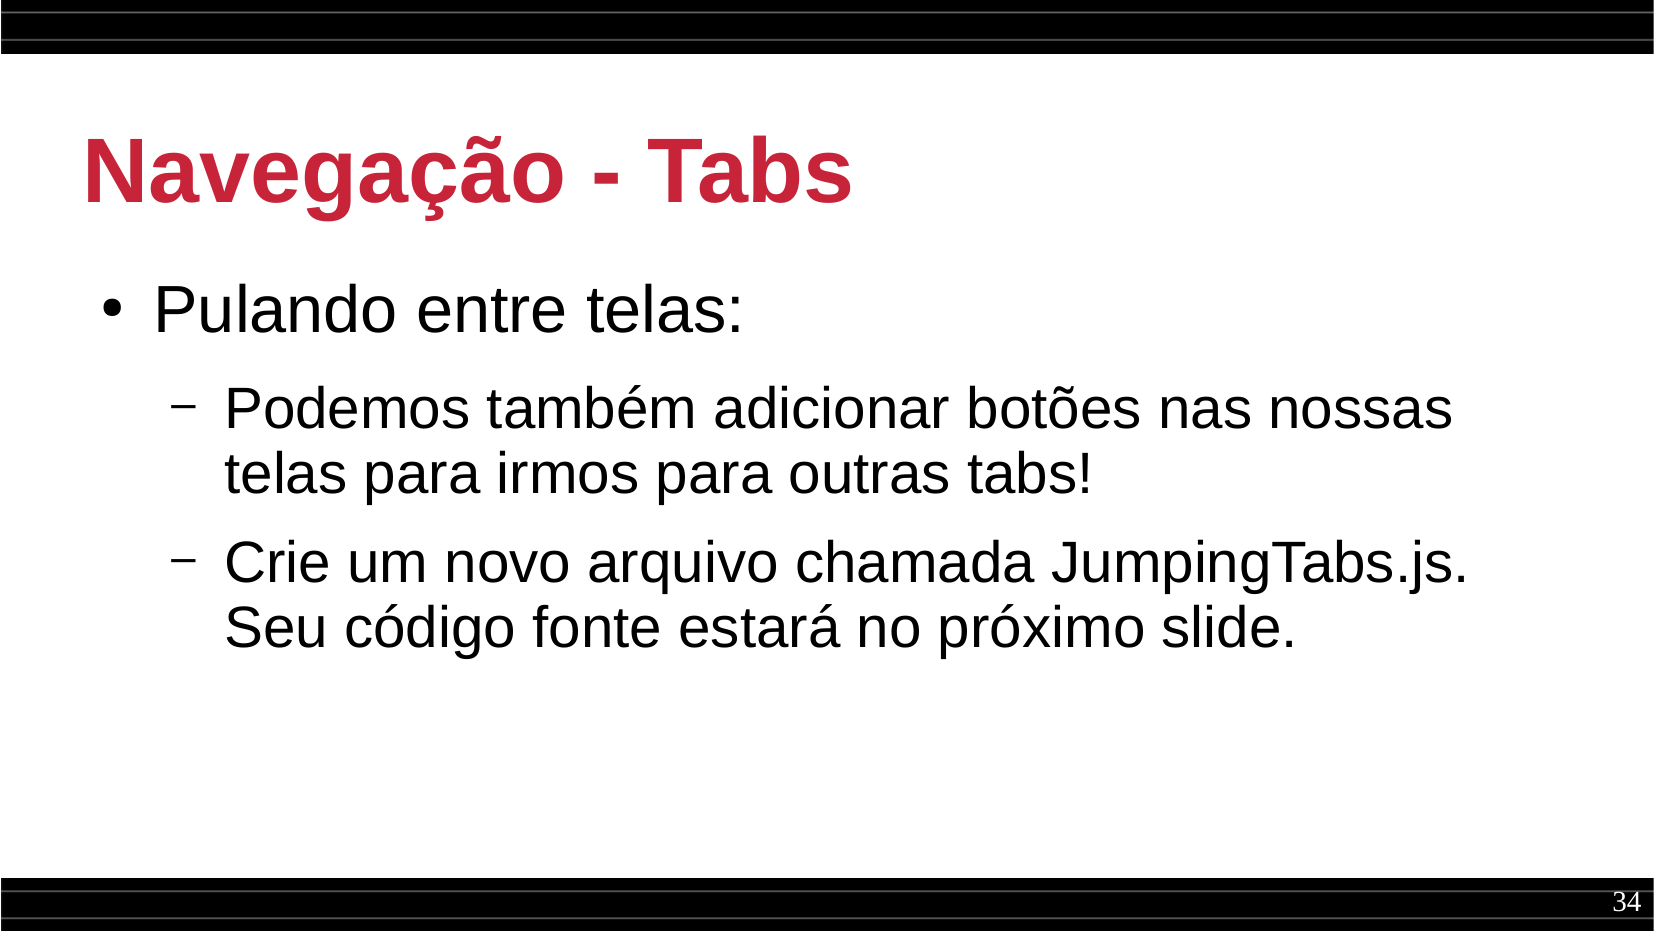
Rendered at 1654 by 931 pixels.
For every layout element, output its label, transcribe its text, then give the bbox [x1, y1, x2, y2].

picture [1, 0, 1654, 54]
picture [1, 878, 1654, 931]
title Navegação - Tabs [82, 92, 1571, 249]
list Pulando entre telas: Podemos também adicionar botões nas nossas telas para irmos para outras tabs! Crie um novo arquivo chamada JumpingTabs.js. Seu código fonte estará no próximo slide. [82, 271, 1571, 758]
